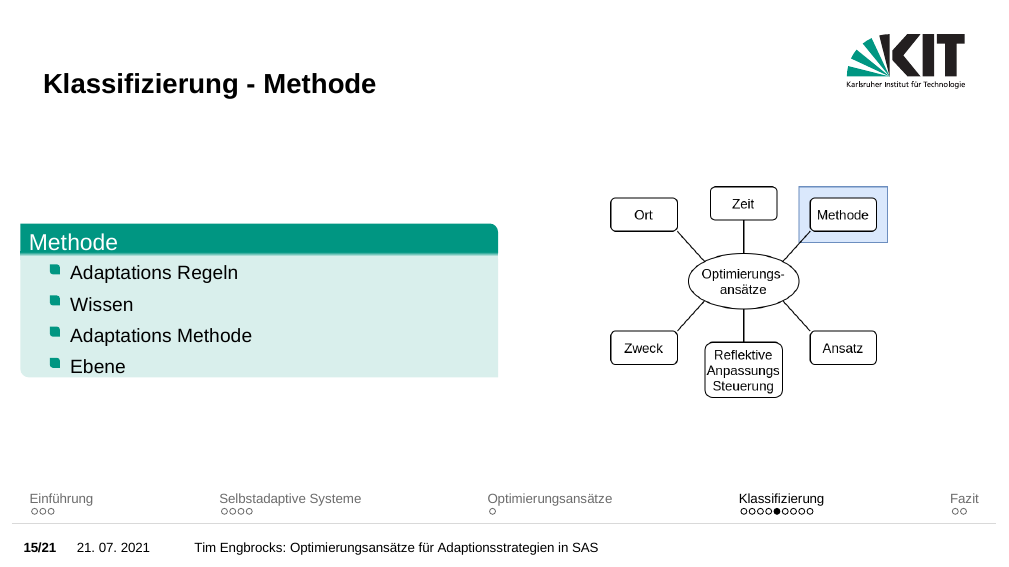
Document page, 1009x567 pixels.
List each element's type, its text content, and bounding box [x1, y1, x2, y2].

text_box Fazit [950, 491, 980, 505]
text_box [936, 34, 965, 77]
text_box [879, 34, 890, 77]
text_box [871, 81, 882, 88]
text_box [922, 34, 935, 77]
text_box [846, 81, 870, 88]
text_box Tim Engbrocks: Optimierungsansätze für Adaptionsstrategien in SAS [194, 540, 599, 554]
text_box [773, 508, 780, 515]
text_box Wissen [70, 293, 133, 313]
text_box Klassifizierung [738, 491, 825, 505]
text_box [885, 81, 909, 88]
text_box Adaptations Regeln [70, 262, 236, 282]
text_box Adaptations Methode [70, 324, 250, 344]
text_box Selbstadaptive Systeme [219, 491, 362, 505]
text_box [949, 81, 966, 89]
text_box Klassifizierung - Methode [43, 68, 377, 97]
text_box [20, 254, 499, 378]
text_box [923, 81, 948, 88]
text_box [911, 81, 922, 88]
text_box 21. 07. 2021 [76, 540, 150, 554]
text_box [892, 34, 921, 77]
picture [610, 186, 888, 398]
text_box 15/21 [23, 540, 57, 554]
text_box Optimierungsansätze [487, 491, 613, 505]
text_box Ebene [70, 355, 126, 375]
text_box Einführung [29, 491, 94, 505]
text_box Methode [28, 229, 119, 253]
